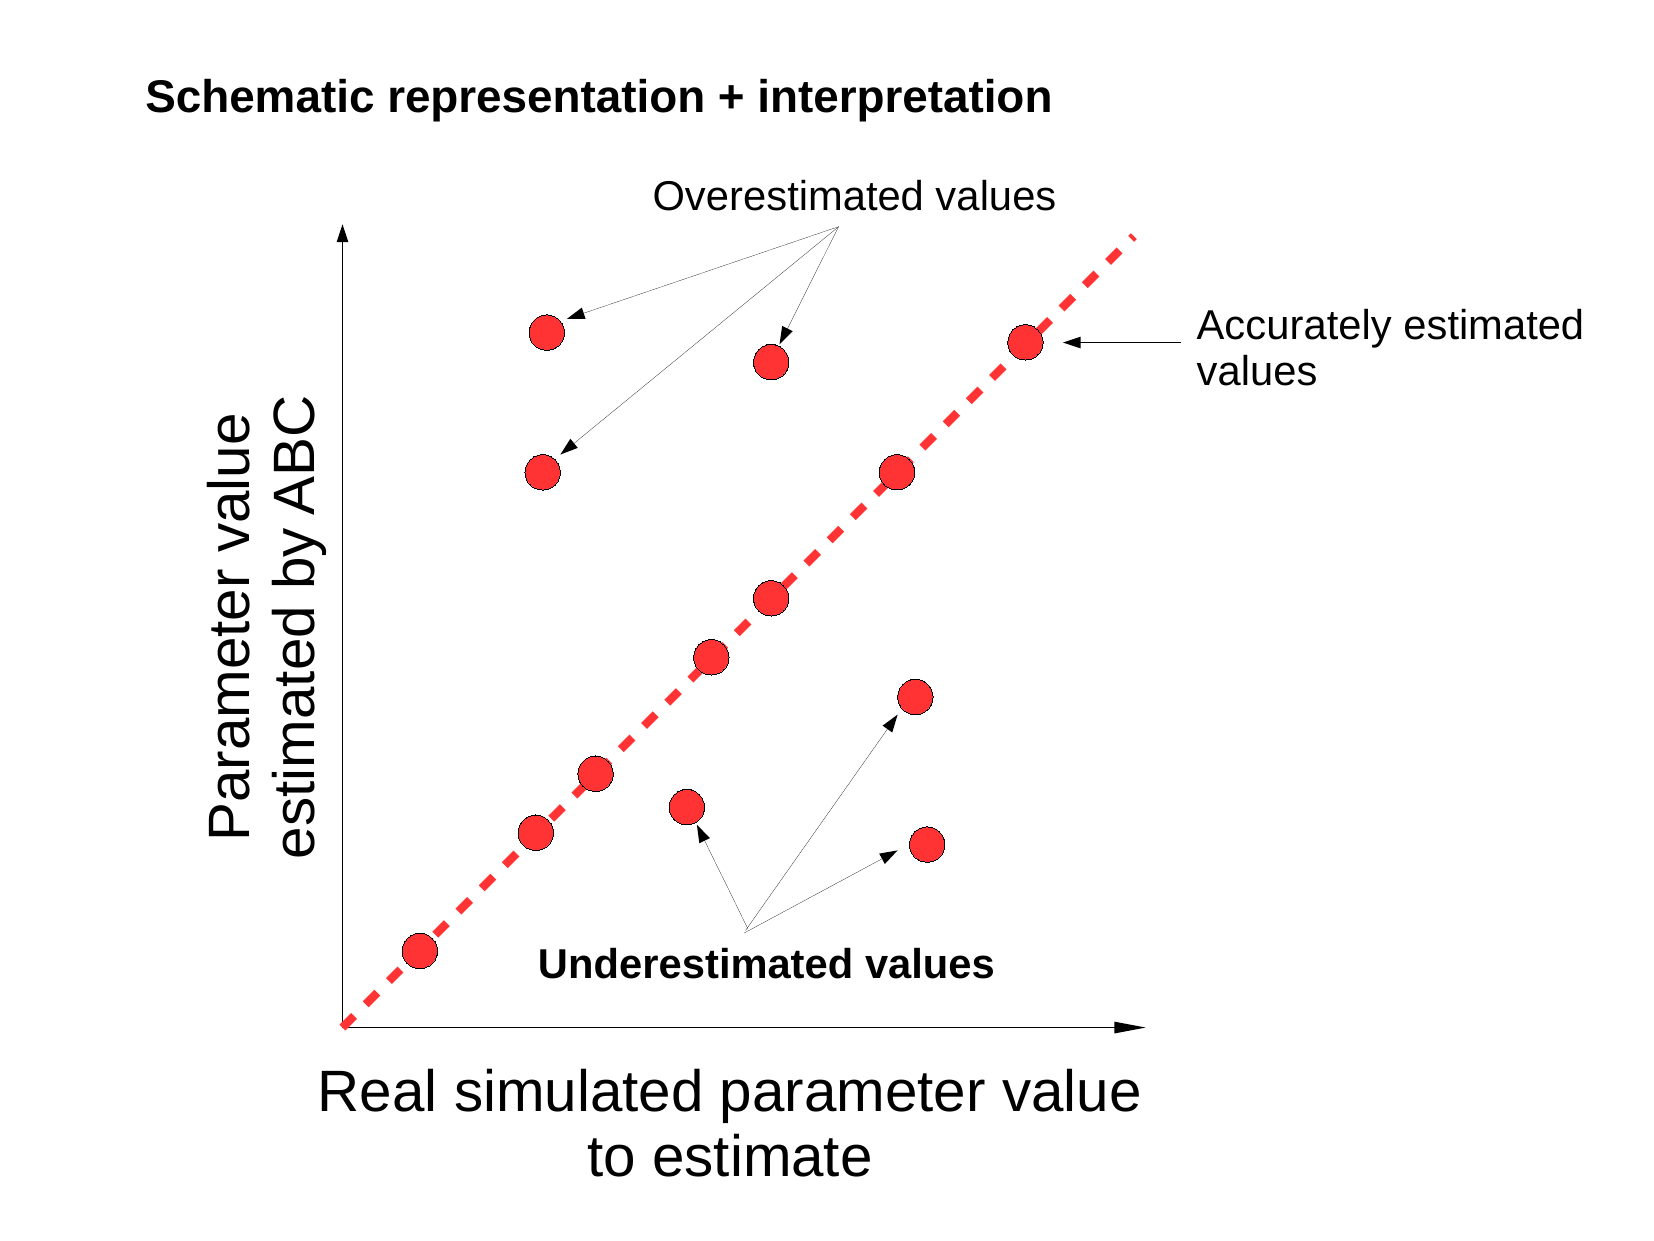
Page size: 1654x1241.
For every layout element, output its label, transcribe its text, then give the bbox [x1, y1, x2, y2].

text_box [879, 454, 915, 490]
text_box [1007, 324, 1044, 361]
text_box Accurately estimated values [1181, 294, 1600, 403]
text_box [753, 344, 789, 380]
text_box Real simulated parameter value to estimate [303, 1051, 1158, 1197]
text_box [402, 933, 438, 969]
text_box [529, 314, 565, 351]
text_box Overestimated values [637, 165, 1072, 227]
text_box [524, 454, 561, 491]
text_box [693, 639, 730, 676]
text_box [909, 826, 945, 863]
text_box [518, 814, 554, 851]
text_box [577, 755, 614, 792]
text_box Schematic representation + interpretation [130, 63, 1069, 130]
text_box [753, 580, 789, 617]
text_box Underestimated values [523, 933, 1011, 995]
text_box [669, 789, 705, 825]
text_box [897, 679, 934, 715]
text_box Parameter value estimated by ABC [188, 295, 464, 875]
